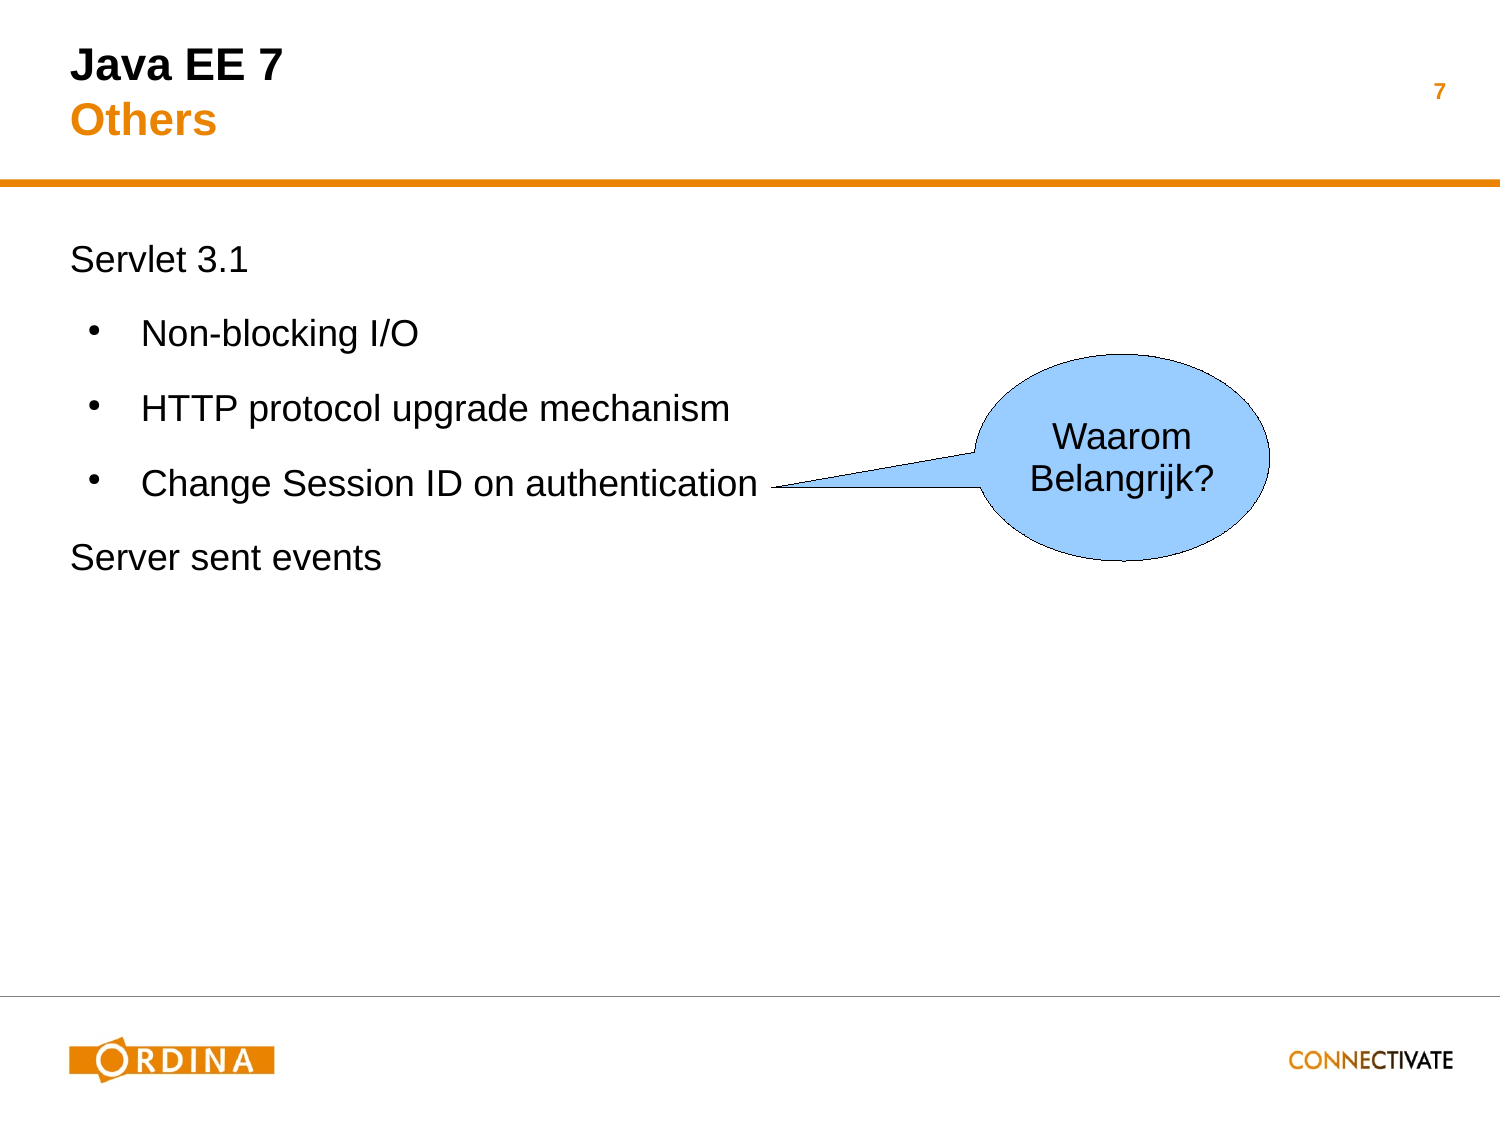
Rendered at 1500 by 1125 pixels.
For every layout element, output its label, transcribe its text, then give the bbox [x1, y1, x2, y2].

text_box Waarom Belangrijk? [771, 354, 1270, 562]
picture [64, 1032, 279, 1087]
list Servlet 3.1 Non-blocking I/O HTTP protocol upgrade mechanism Change Session ID on authentication Server sent events [54, 227, 1462, 979]
title Java EE 7 Others [54, 0, 1397, 180]
slide_number <number> [1397, 69, 1462, 121]
picture [1287, 1048, 1455, 1071]
